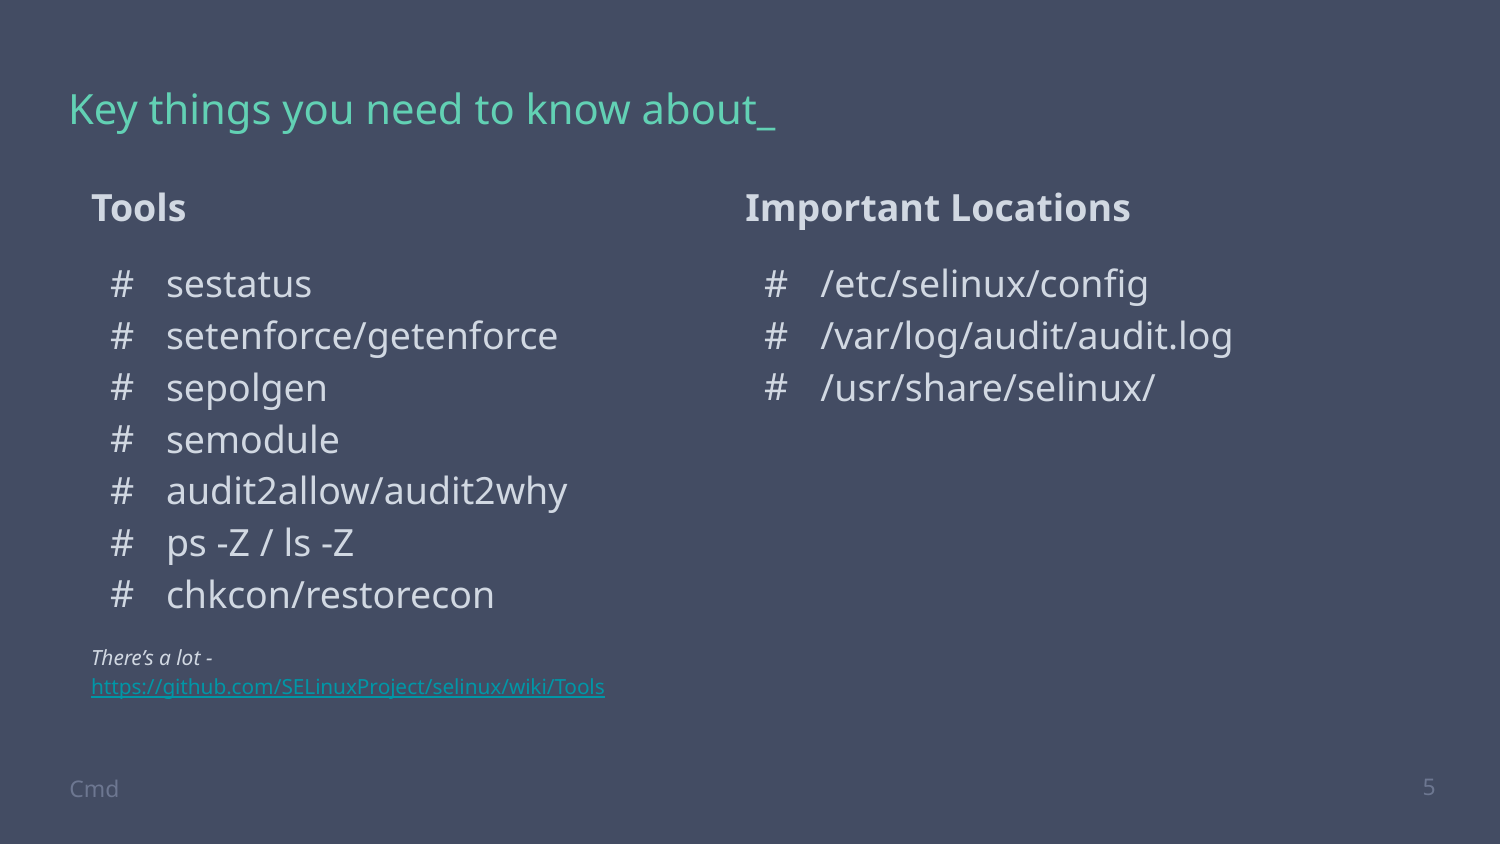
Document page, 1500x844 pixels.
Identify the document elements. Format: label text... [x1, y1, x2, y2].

title Key things you need to know about_ [53, 68, 1451, 162]
text_box Tools sestatus setenforce/getenforce sepolgen semodule audit2allow/audit2why ps -Z / ls -Z chkcon/restorecon There’s a lot - https://github.com/SELinuxProject/selinux/wiki/Tools [76, 161, 731, 723]
slide_number <number> [1360, 766, 1451, 811]
text_box Important Locations /etc/selinux/config /var/log/audit/audit.log /usr/share/selinux/ [731, 161, 1398, 723]
